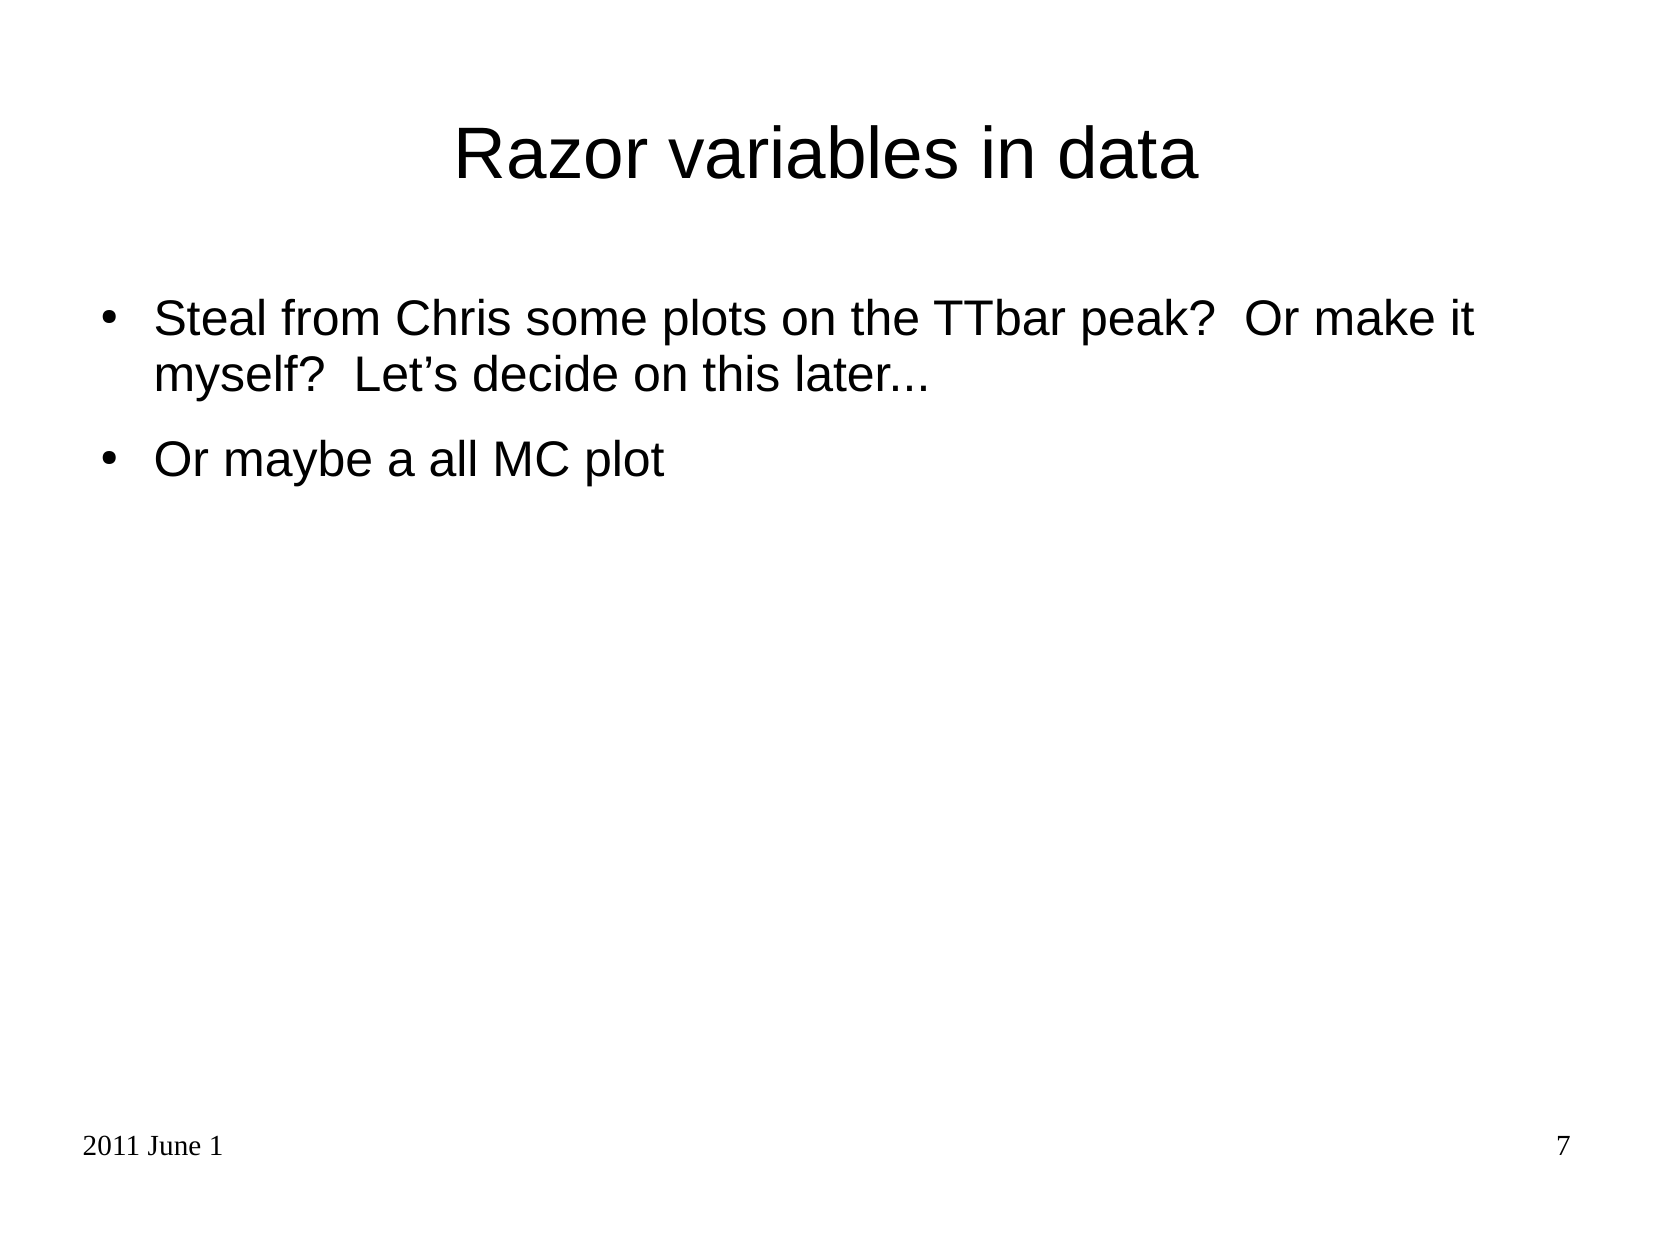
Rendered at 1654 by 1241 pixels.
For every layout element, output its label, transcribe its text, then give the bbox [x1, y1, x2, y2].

list Steal from Chris some plots on the TTbar peak? Or make it myself? Let’s decide on this later... Or maybe a all MC plot [82, 290, 1571, 1094]
title Razor variables in data [82, 56, 1571, 250]
